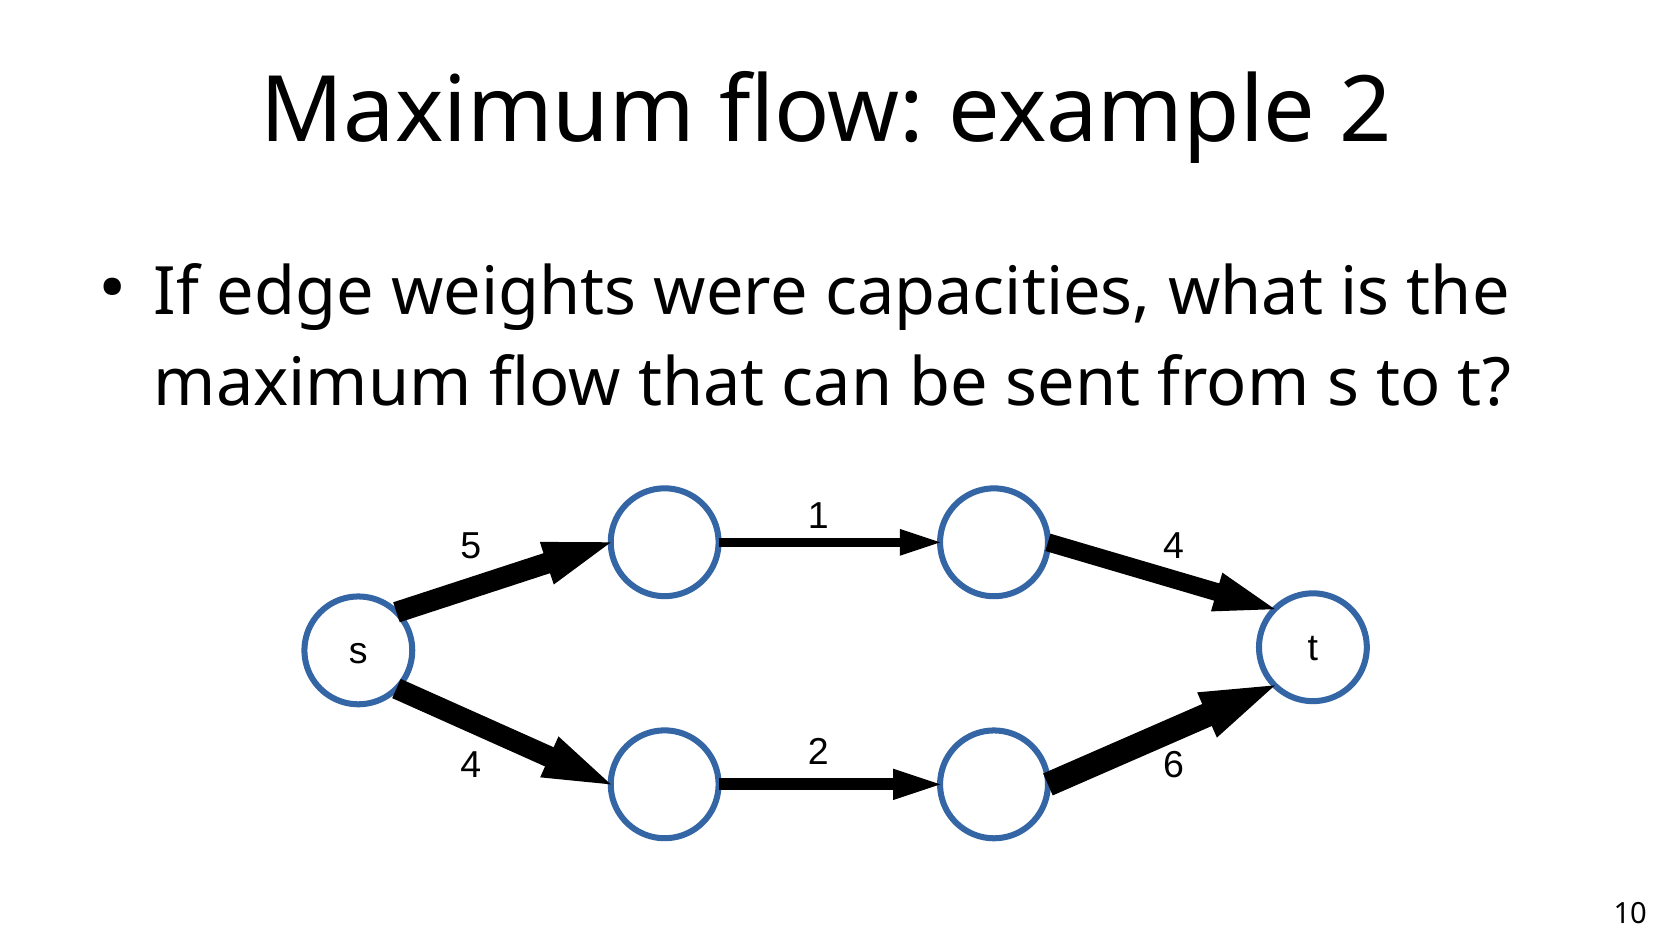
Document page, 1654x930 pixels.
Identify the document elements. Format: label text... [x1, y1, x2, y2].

text_box [610, 488, 719, 597]
text_box 4 [1143, 512, 1204, 579]
text_box 1 [788, 482, 848, 549]
text_box [610, 730, 719, 839]
list If edge weights were capacities, what is the maximum flow that can be sent from s to t? [82, 242, 1571, 448]
title Maximum flow: example 2 [82, 2, 1571, 210]
text_box 2 [788, 718, 849, 785]
text_box 5 [441, 512, 501, 579]
text_box 6 [1143, 731, 1204, 797]
text_box [940, 730, 1048, 839]
text_box t [1258, 593, 1367, 702]
text_box [940, 488, 1048, 597]
text_box s [304, 596, 413, 705]
text_box 4 [441, 731, 501, 797]
